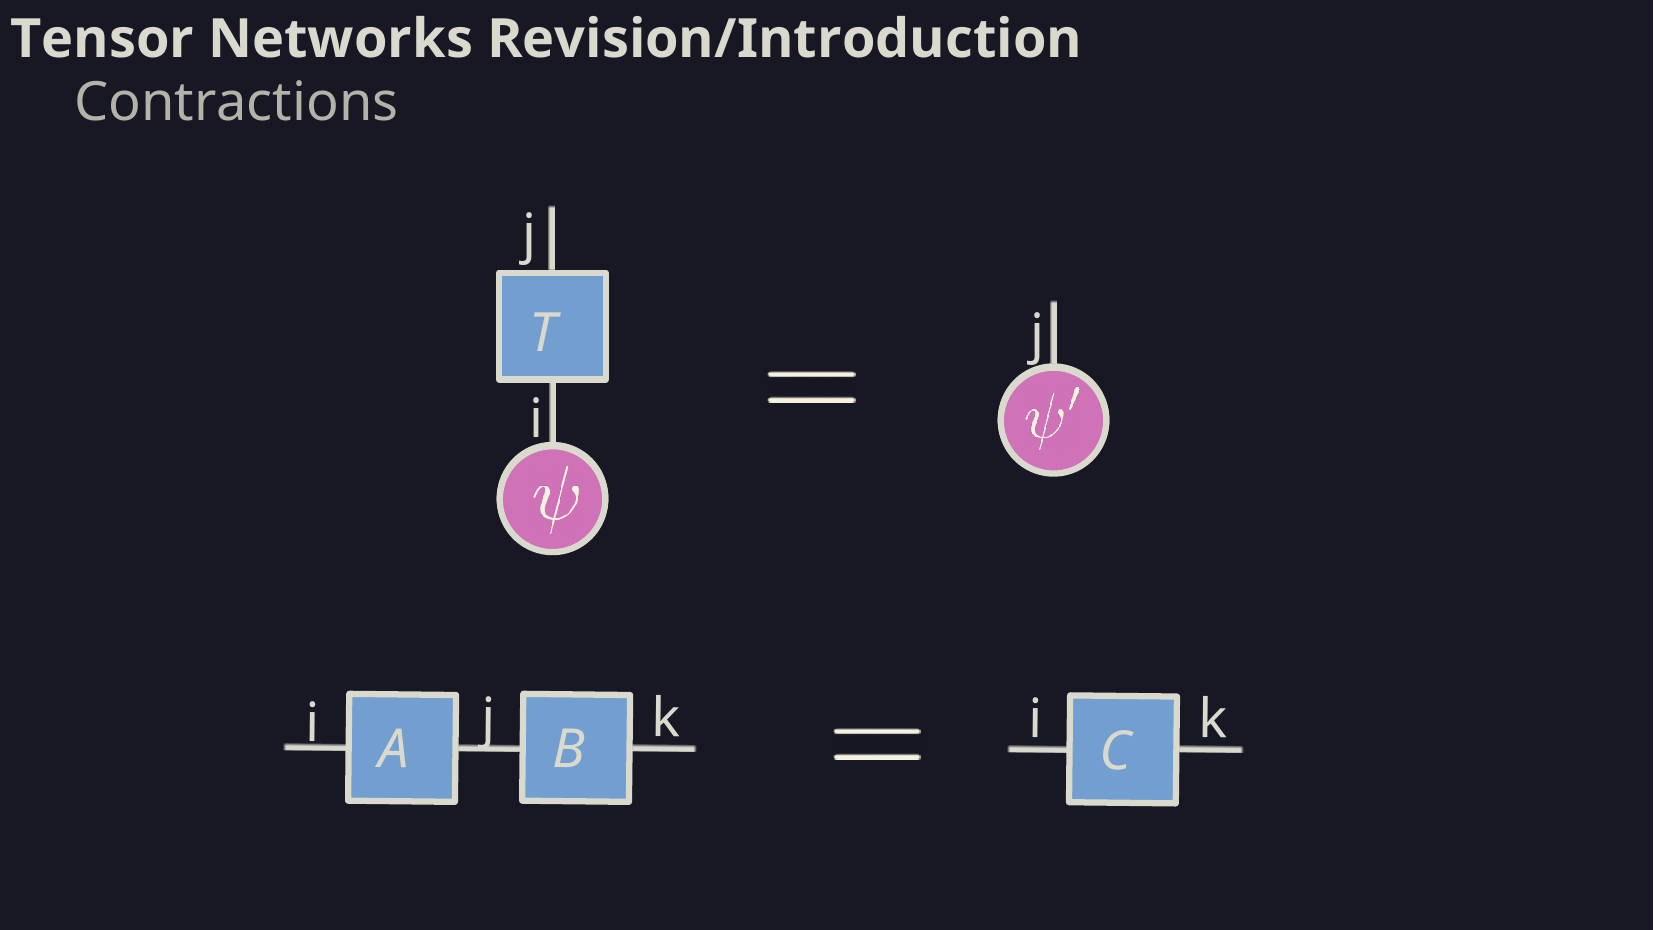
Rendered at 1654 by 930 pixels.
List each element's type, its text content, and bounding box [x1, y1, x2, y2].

text_box j [466, 670, 514, 758]
picture [629, 744, 636, 751]
picture [1025, 386, 1080, 450]
text_box [1000, 367, 1107, 474]
text_box i [1013, 753, 1060, 759]
text_box [348, 693, 457, 802]
text_box j [1015, 286, 1062, 373]
text_box i [1013, 672, 1061, 745]
picture [282, 743, 290, 750]
text_box [522, 693, 631, 802]
picture [533, 466, 579, 534]
text_box i [514, 372, 560, 458]
text_box C [1084, 703, 1156, 791]
picture [1006, 745, 1075, 753]
text_box A [363, 702, 435, 789]
picture [513, 744, 522, 752]
text_box [498, 272, 606, 380]
text_box T [514, 286, 585, 373]
picture [455, 744, 466, 751]
text_box j [508, 186, 555, 273]
text_box Contractions [74, 62, 1653, 137]
text_box B [537, 702, 609, 789]
picture [1176, 745, 1183, 753]
picture [833, 728, 921, 760]
text_box i [290, 675, 337, 763]
text_box [1069, 695, 1177, 804]
text_box k [1183, 672, 1243, 759]
text_box Tensor Networks Revision/Introduction [10, 0, 1634, 149]
text_box k [636, 670, 696, 758]
picture [767, 371, 856, 403]
text_box [499, 445, 606, 553]
picture [336, 744, 348, 751]
